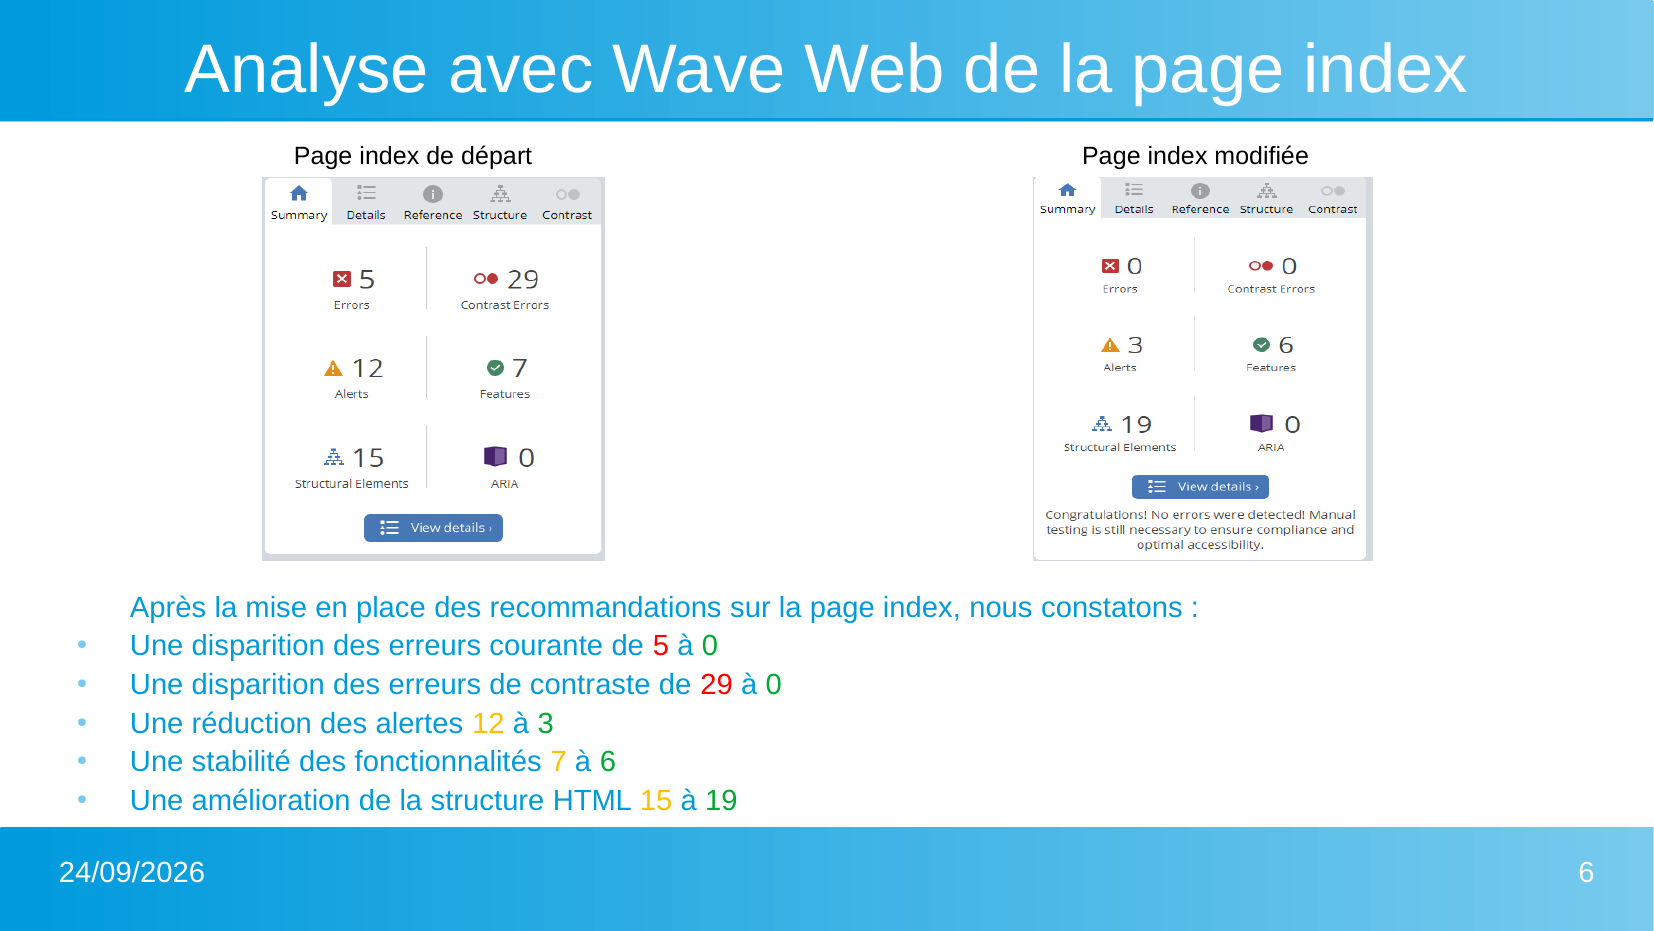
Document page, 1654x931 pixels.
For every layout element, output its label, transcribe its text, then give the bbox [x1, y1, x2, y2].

text_box Page index de départ [265, 134, 562, 178]
list Après la mise en place des recommandations sur la page index, nous constatons : Une disparition des erreurs courante de 5 à 0 Une disparition des erreurs de contraste de 29 à 0 Une réduction des alertes 12 à 3 Une stabilité des fonctionnalités 7 à 6 Une amélioration de la structure HTML 15 à 19 [59, 590, 1595, 827]
text_box Page index modifiée [1033, 134, 1359, 178]
picture [262, 177, 605, 562]
title Analyse avec Wave Web de la page index [59, 29, 1595, 108]
picture [1033, 177, 1373, 562]
